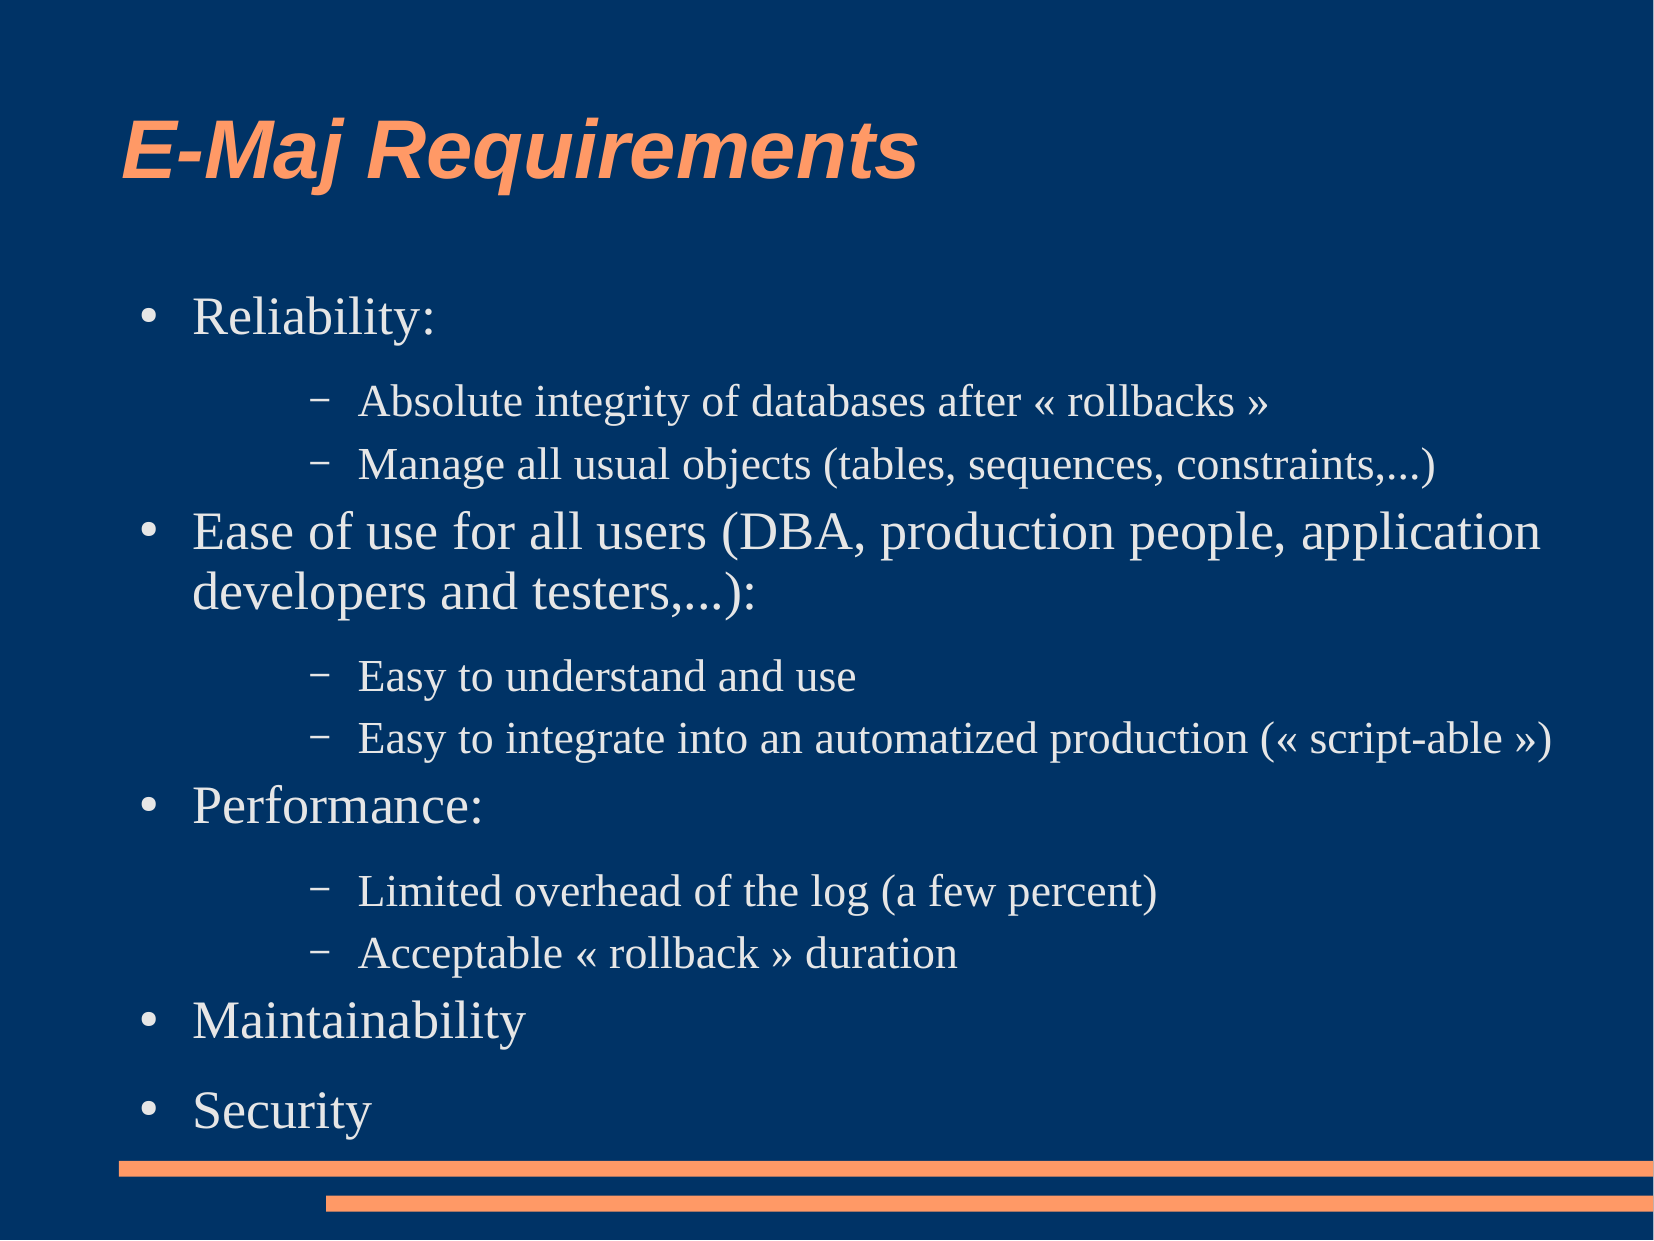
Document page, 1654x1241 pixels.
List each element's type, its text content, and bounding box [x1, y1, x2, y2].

list Reliability: Absolute integrity of databases after « rollbacks » Manage all usual objects (tables, sequences, constraints,...) Ease of use for all users (DBA, production people, application developers and testers,...): Easy to understand and use Easy to integrate into an automatized production (« script-able ») Performance: Limited overhead of the log (a few percent) Acceptable « rollback » duration Maintainability Security [121, 286, 1561, 1148]
title E-Maj Requirements [121, 53, 1534, 246]
